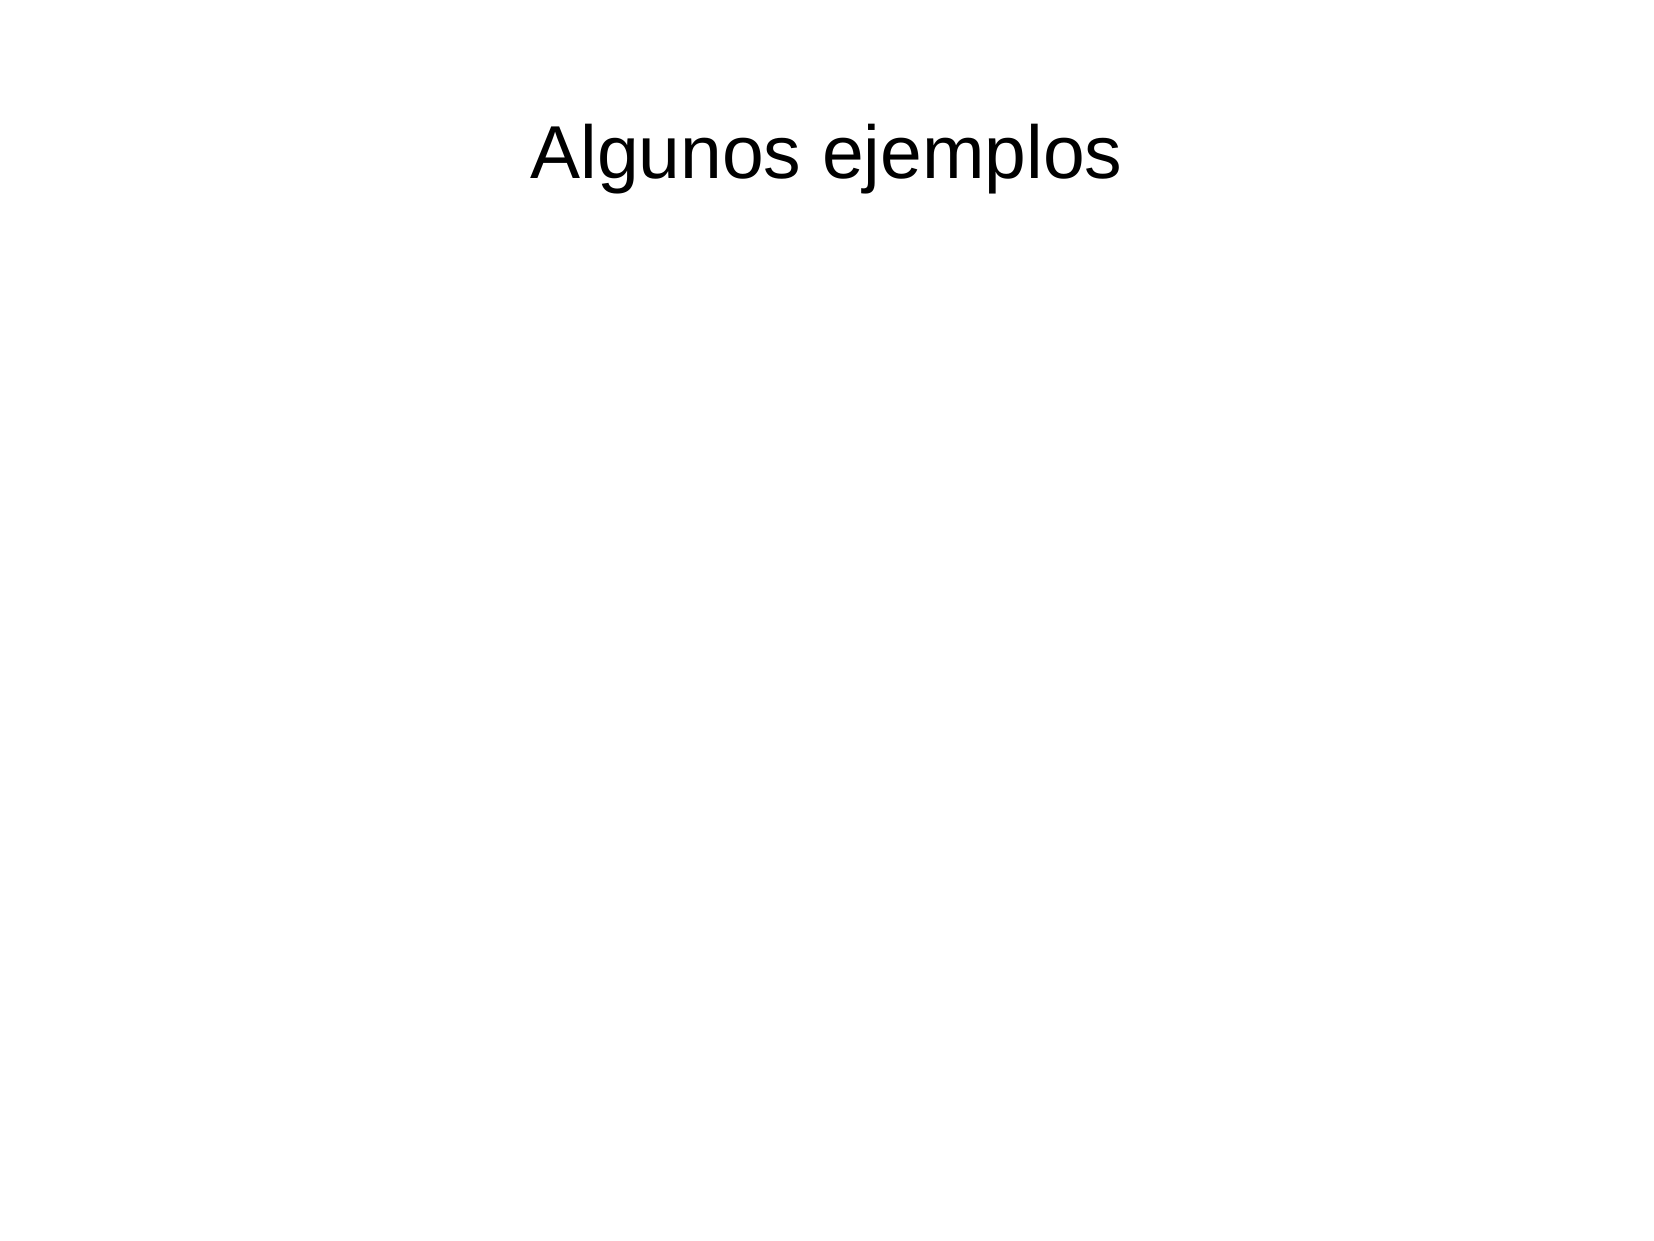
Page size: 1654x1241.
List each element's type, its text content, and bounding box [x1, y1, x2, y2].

title Algunos ejemplos [82, 49, 1571, 257]
